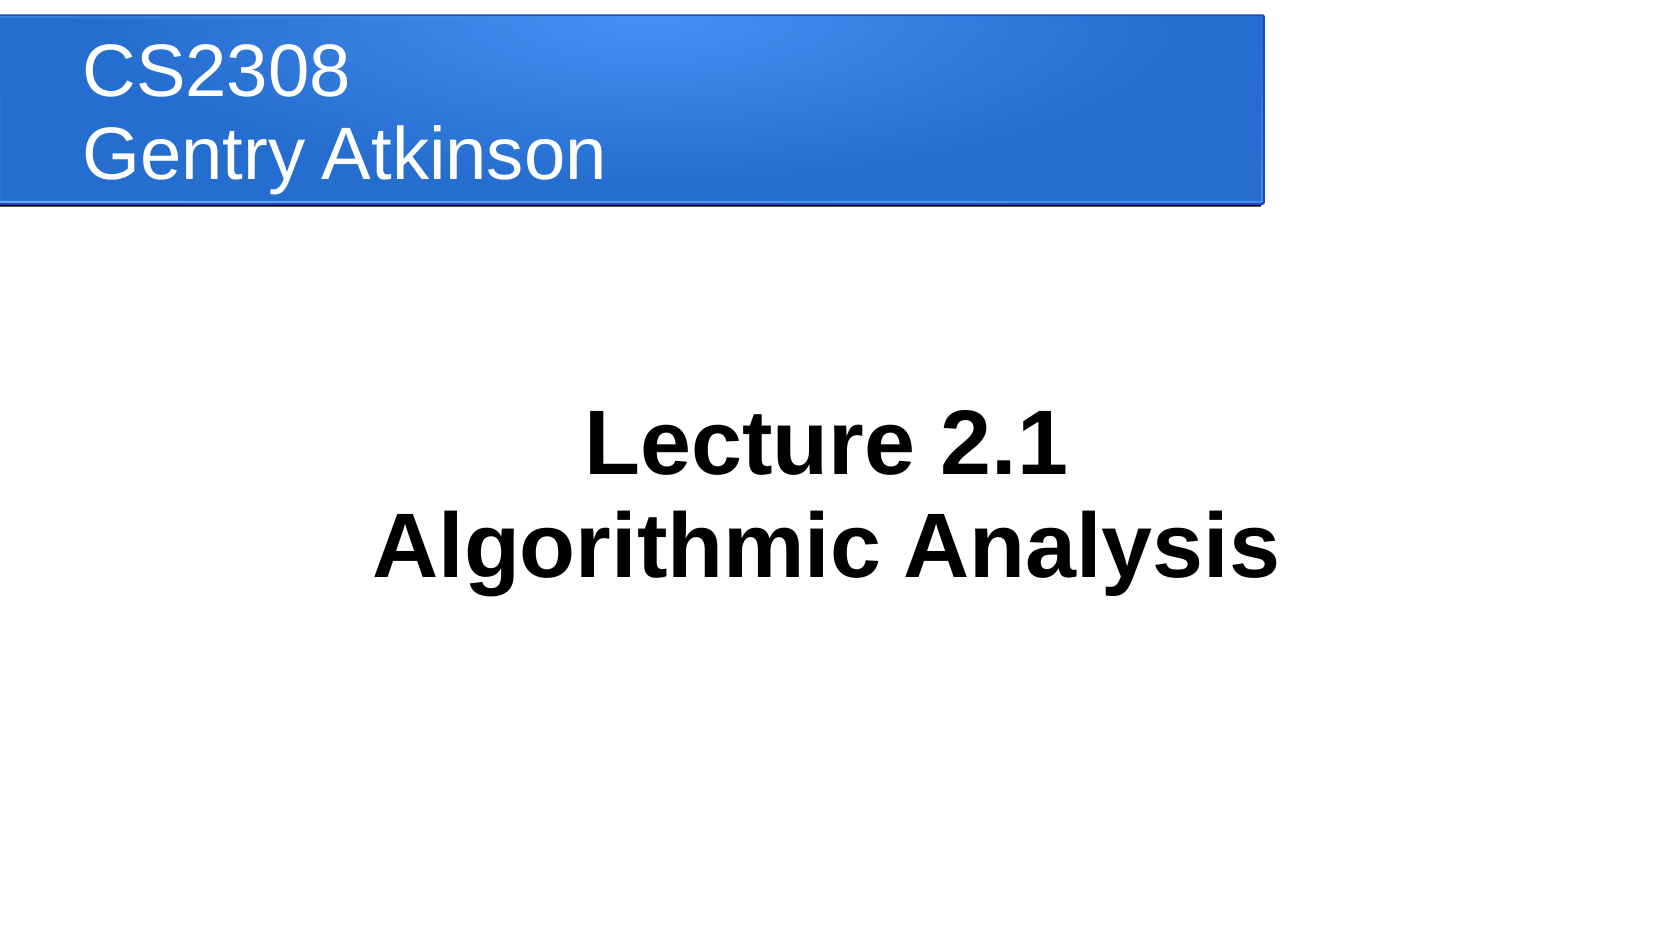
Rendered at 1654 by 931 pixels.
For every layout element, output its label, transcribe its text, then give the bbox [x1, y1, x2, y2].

subtitle Lecture 2.1 Algorithmic Analysis [82, 224, 1571, 764]
title CS2308 Gentry Atkinson [82, 29, 1235, 196]
